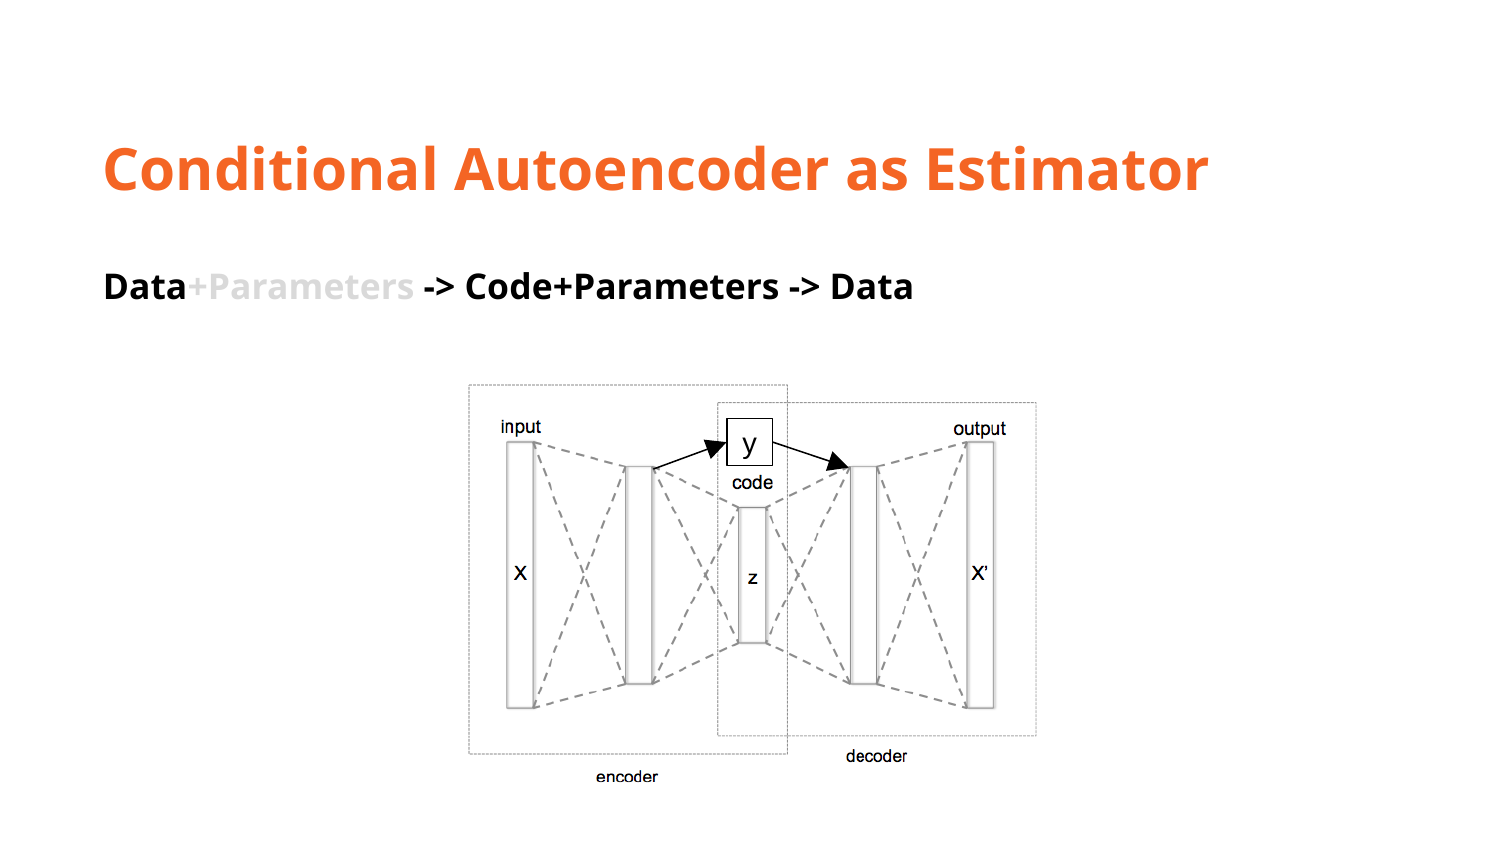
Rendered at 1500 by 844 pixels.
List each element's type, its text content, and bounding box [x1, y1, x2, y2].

title Data+Parameters -> Code+Parameters -> Data [87, 242, 1200, 746]
title Conditional Autoencoder as Estimator [87, 116, 1485, 243]
text_box y [727, 418, 773, 466]
picture [419, 746, 1081, 827]
